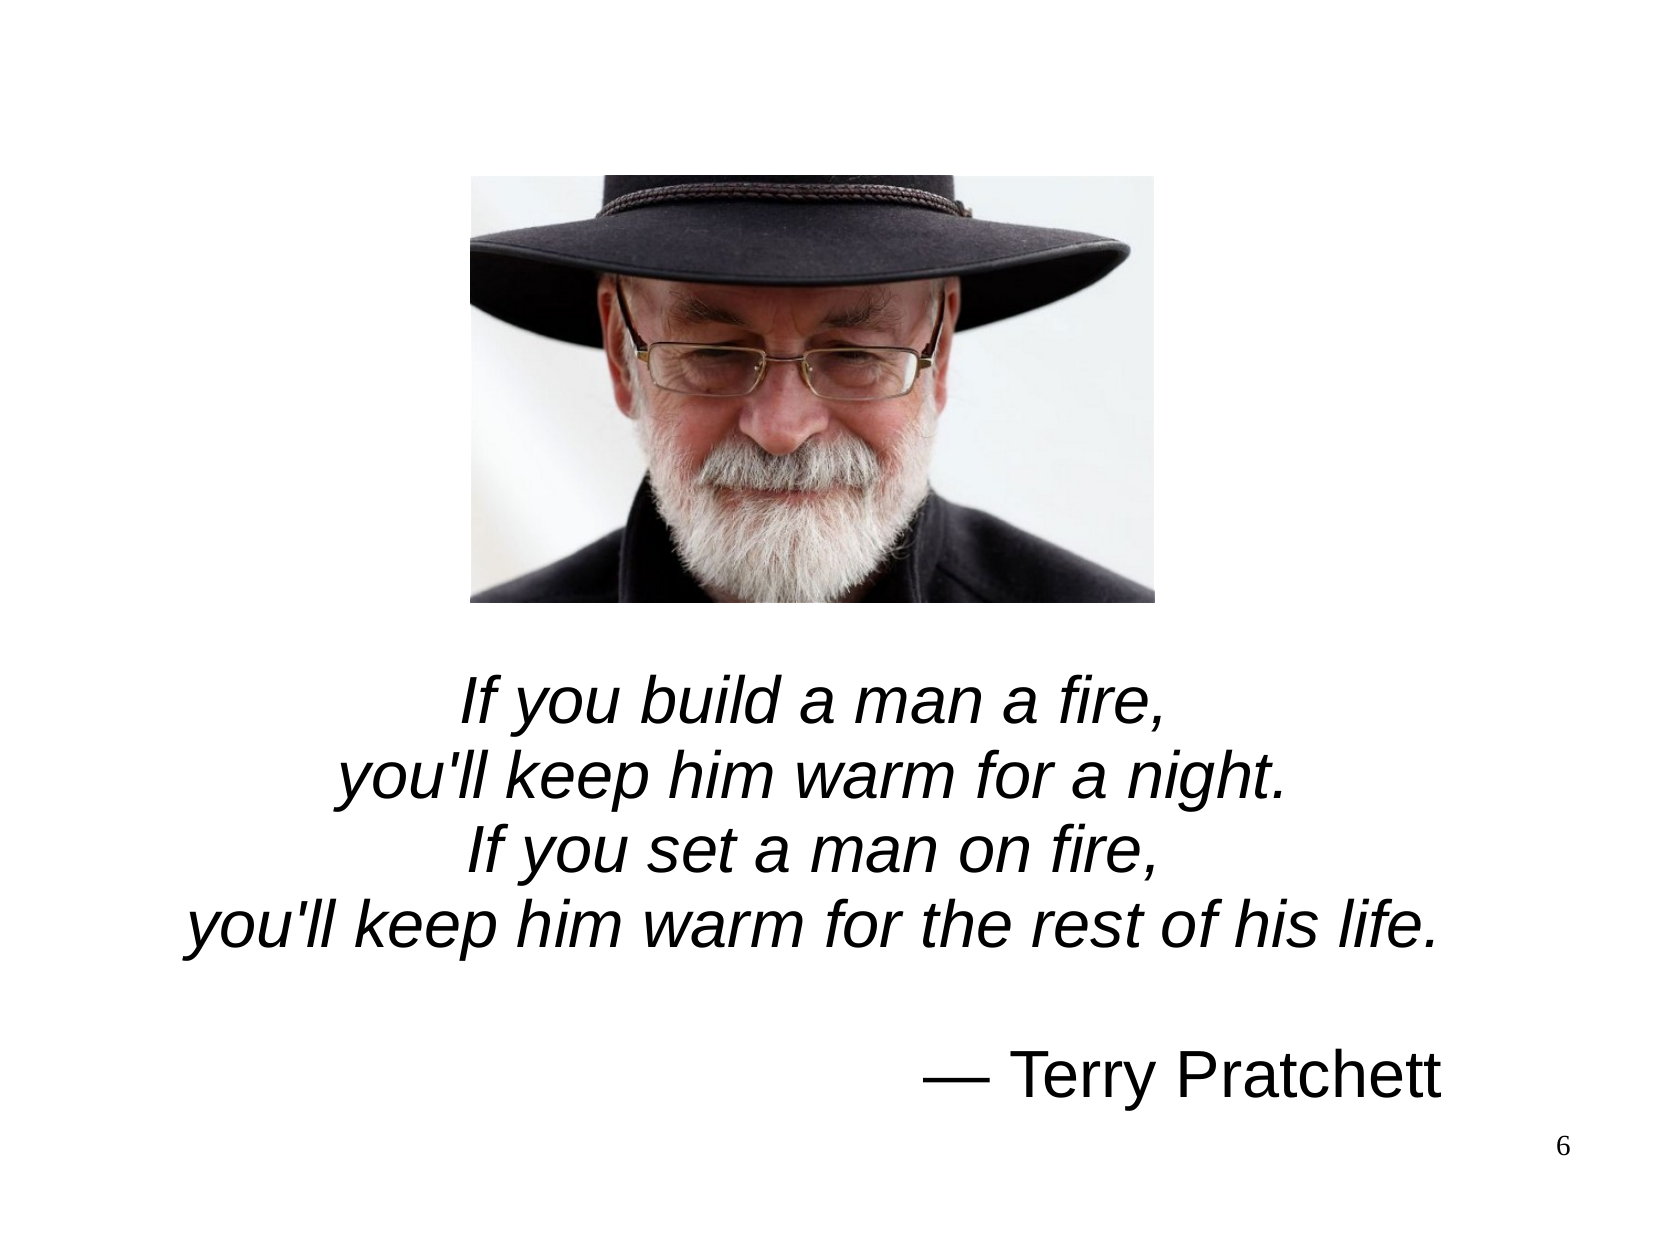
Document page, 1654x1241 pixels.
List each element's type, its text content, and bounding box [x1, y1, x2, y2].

text_box If you build a man a fire, you'll keep him warm for a night. If you set a man on fire, you'll keep him warm for the rest of his life. — Terry Pratchett [171, 655, 1459, 1118]
picture [470, 175, 1155, 603]
